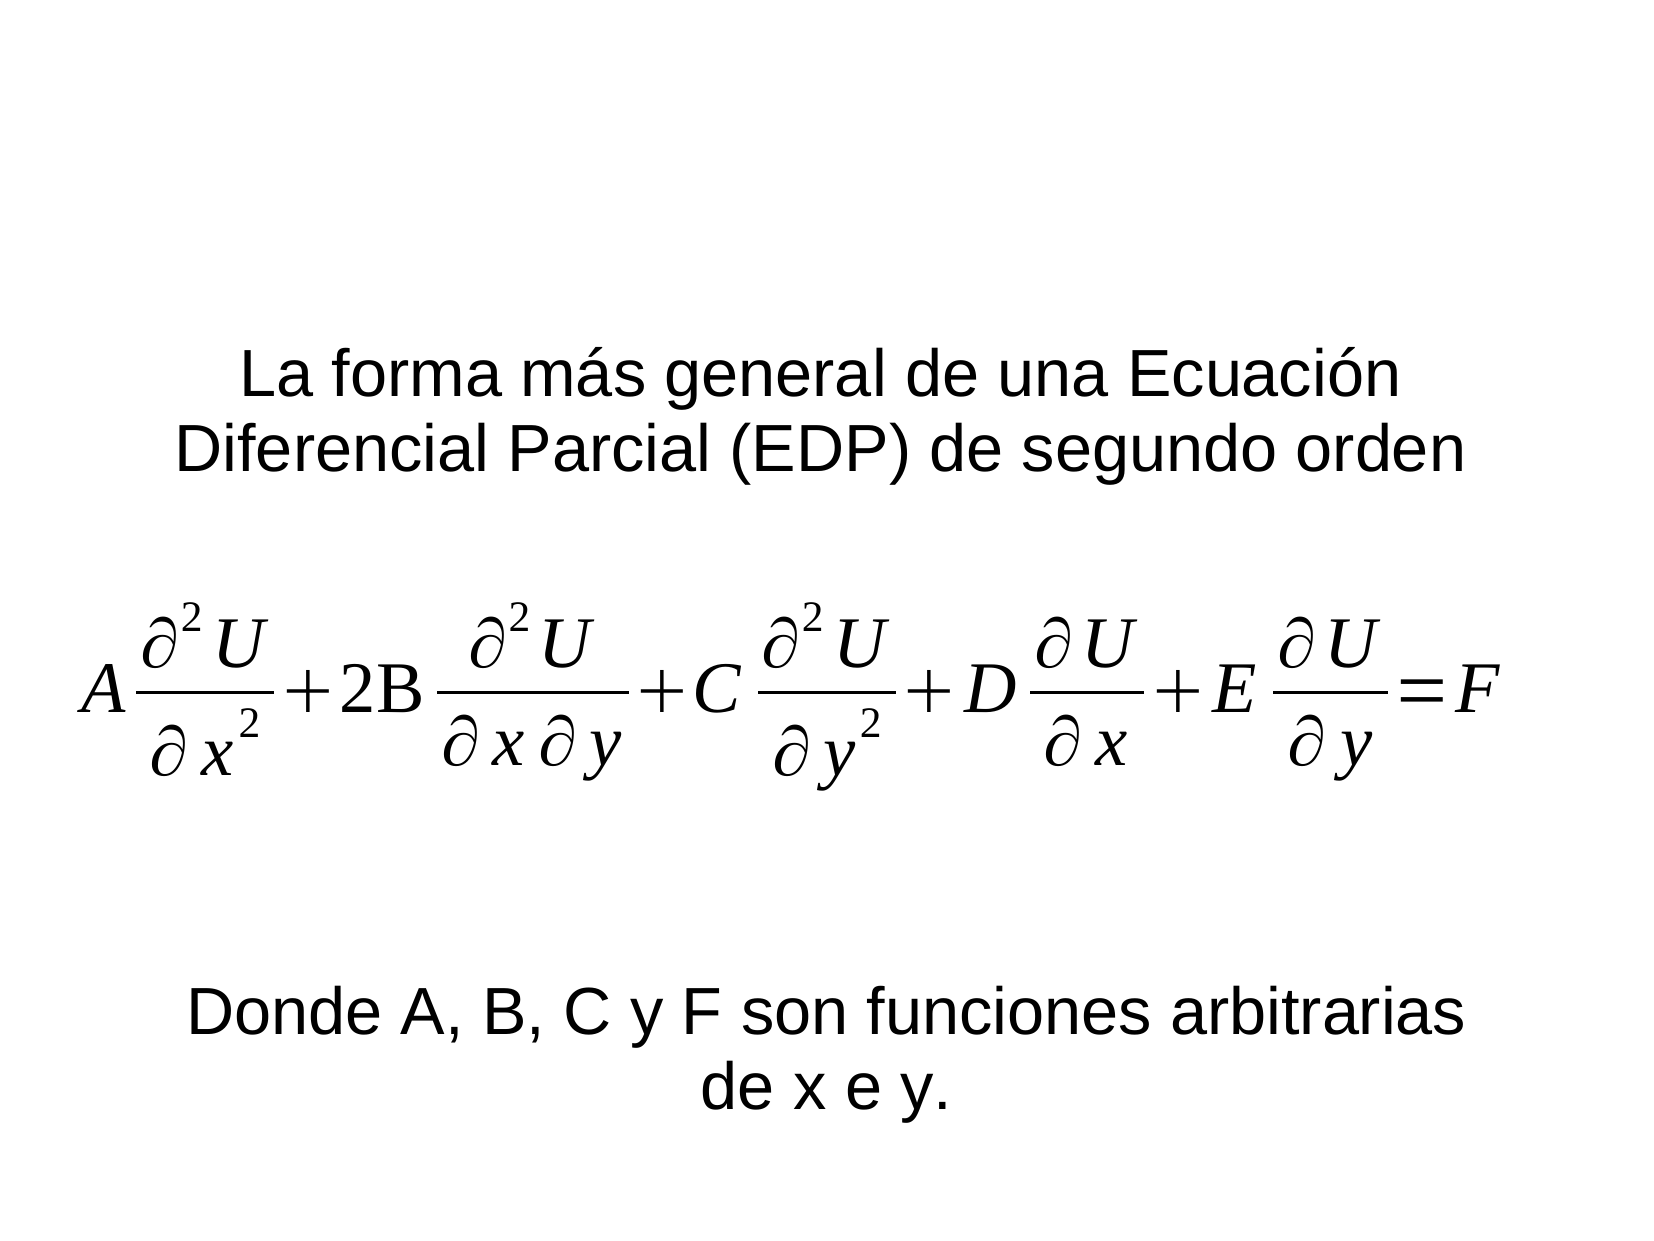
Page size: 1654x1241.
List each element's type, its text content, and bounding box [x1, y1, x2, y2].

text_box Donde A, B, C y F son funciones arbitrarias de x e y. [82, 927, 1571, 1170]
chart [67, 590, 1506, 795]
subtitle La forma más general de una Ecuación Diferencial Parcial (EDP) de segundo orden [76, 290, 1565, 532]
